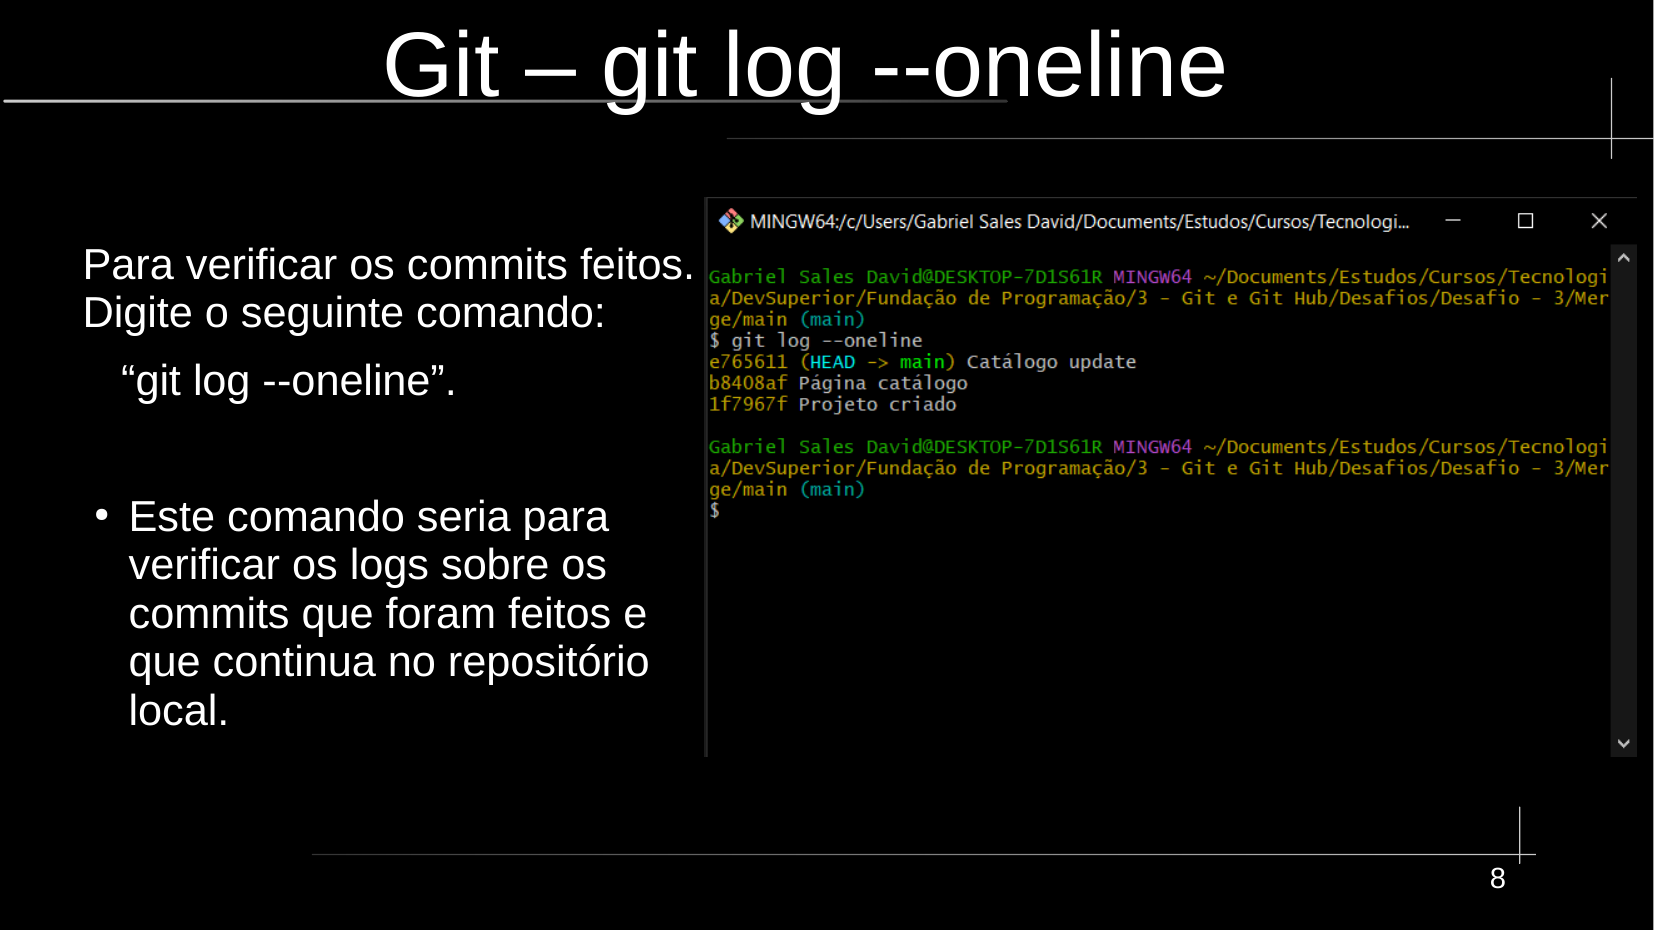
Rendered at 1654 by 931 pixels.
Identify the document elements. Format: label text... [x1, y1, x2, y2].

picture [704, 197, 1637, 758]
list Para verificar os commits feitos. Digite o seguinte comando: “git log --oneline”. Este comando seria para verificar os logs sobre os commits que foram feitos e que continua no repositório local. [82, 217, 696, 758]
title Git – git log --oneline [23, 11, 1589, 119]
